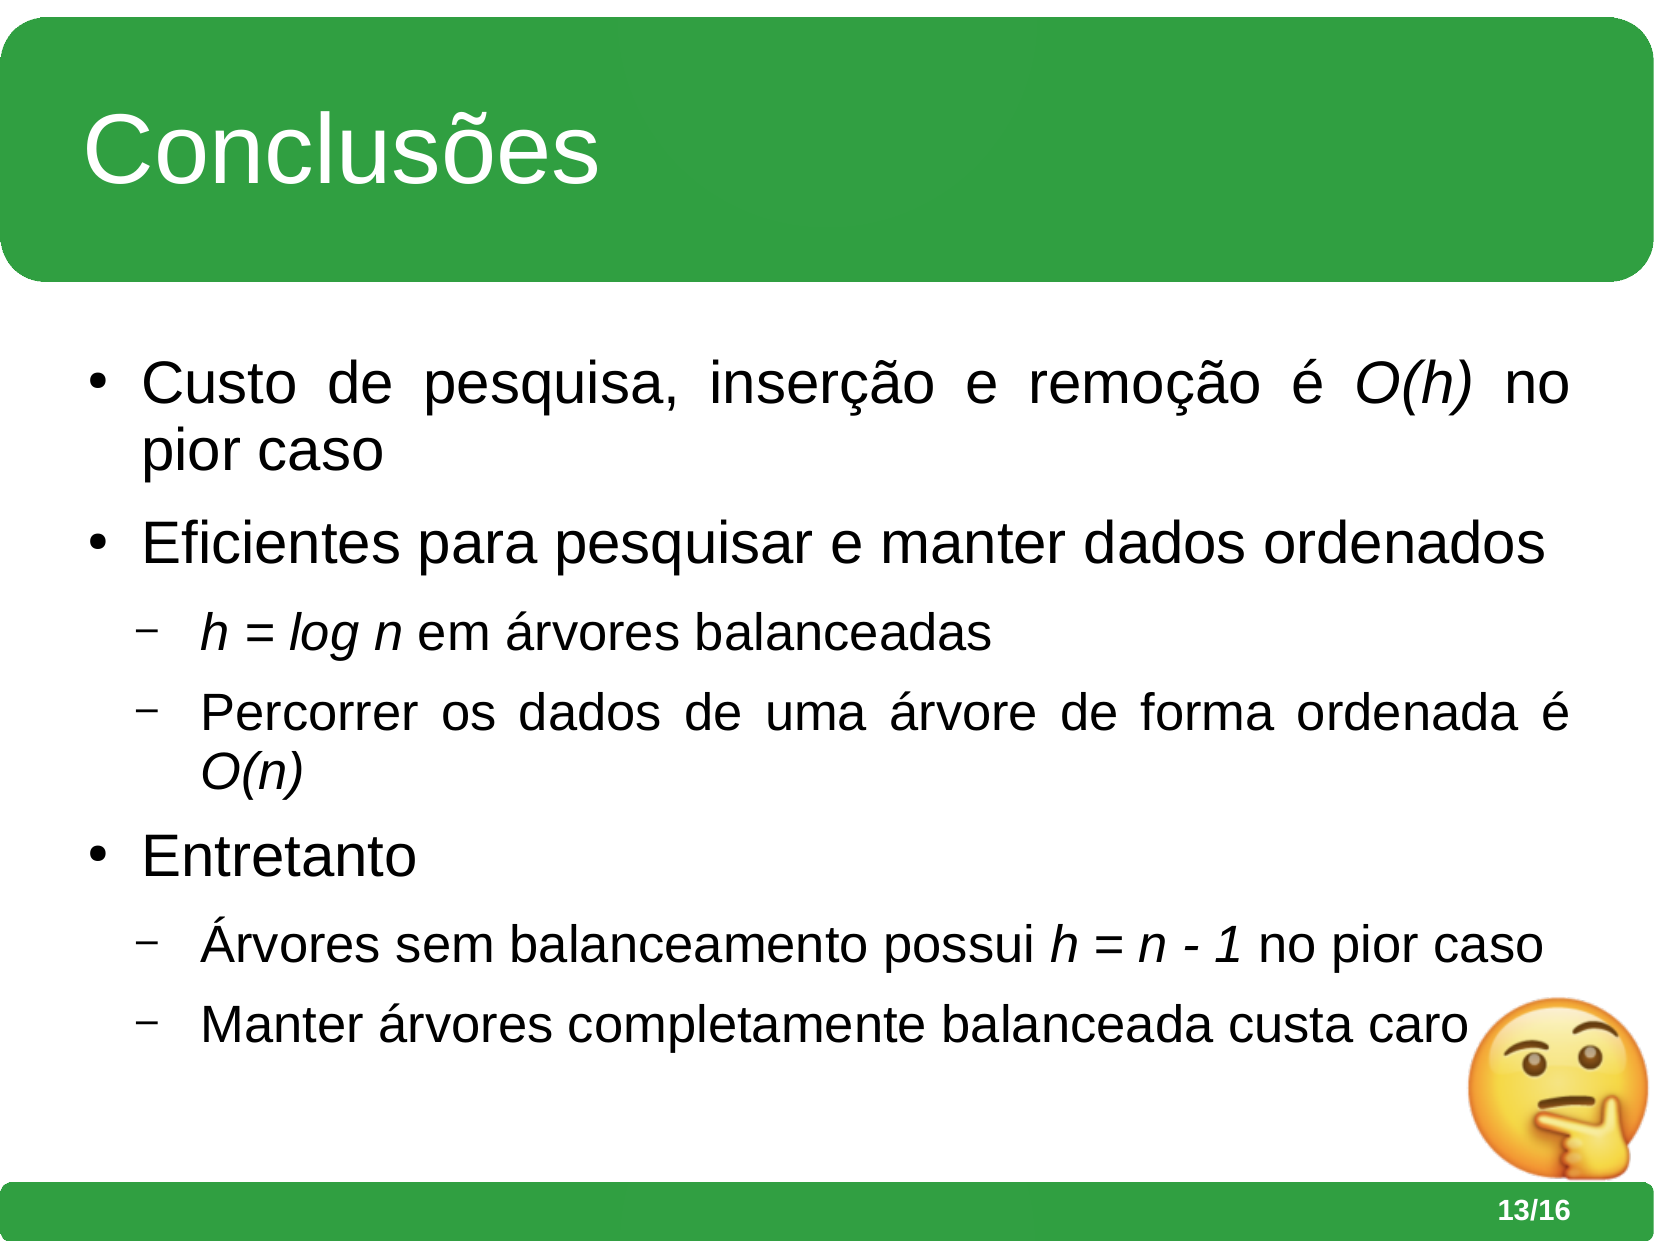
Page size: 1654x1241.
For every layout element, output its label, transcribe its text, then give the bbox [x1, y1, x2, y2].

title Conclusões [82, 47, 1571, 252]
list Custo de pesquisa, inserção e remoção é O(h) no pior caso Eficientes para pesquisar e manter dados ordenados h = log n em árvores balanceadas Percorrer os dados de uma árvore de forma ordenada é O(n) Entretanto Árvores sem balanceamento possui h = n - 1 no pior caso Manter árvores completamente balanceada custa caro [82, 349, 1571, 1069]
picture [1464, 993, 1653, 1182]
